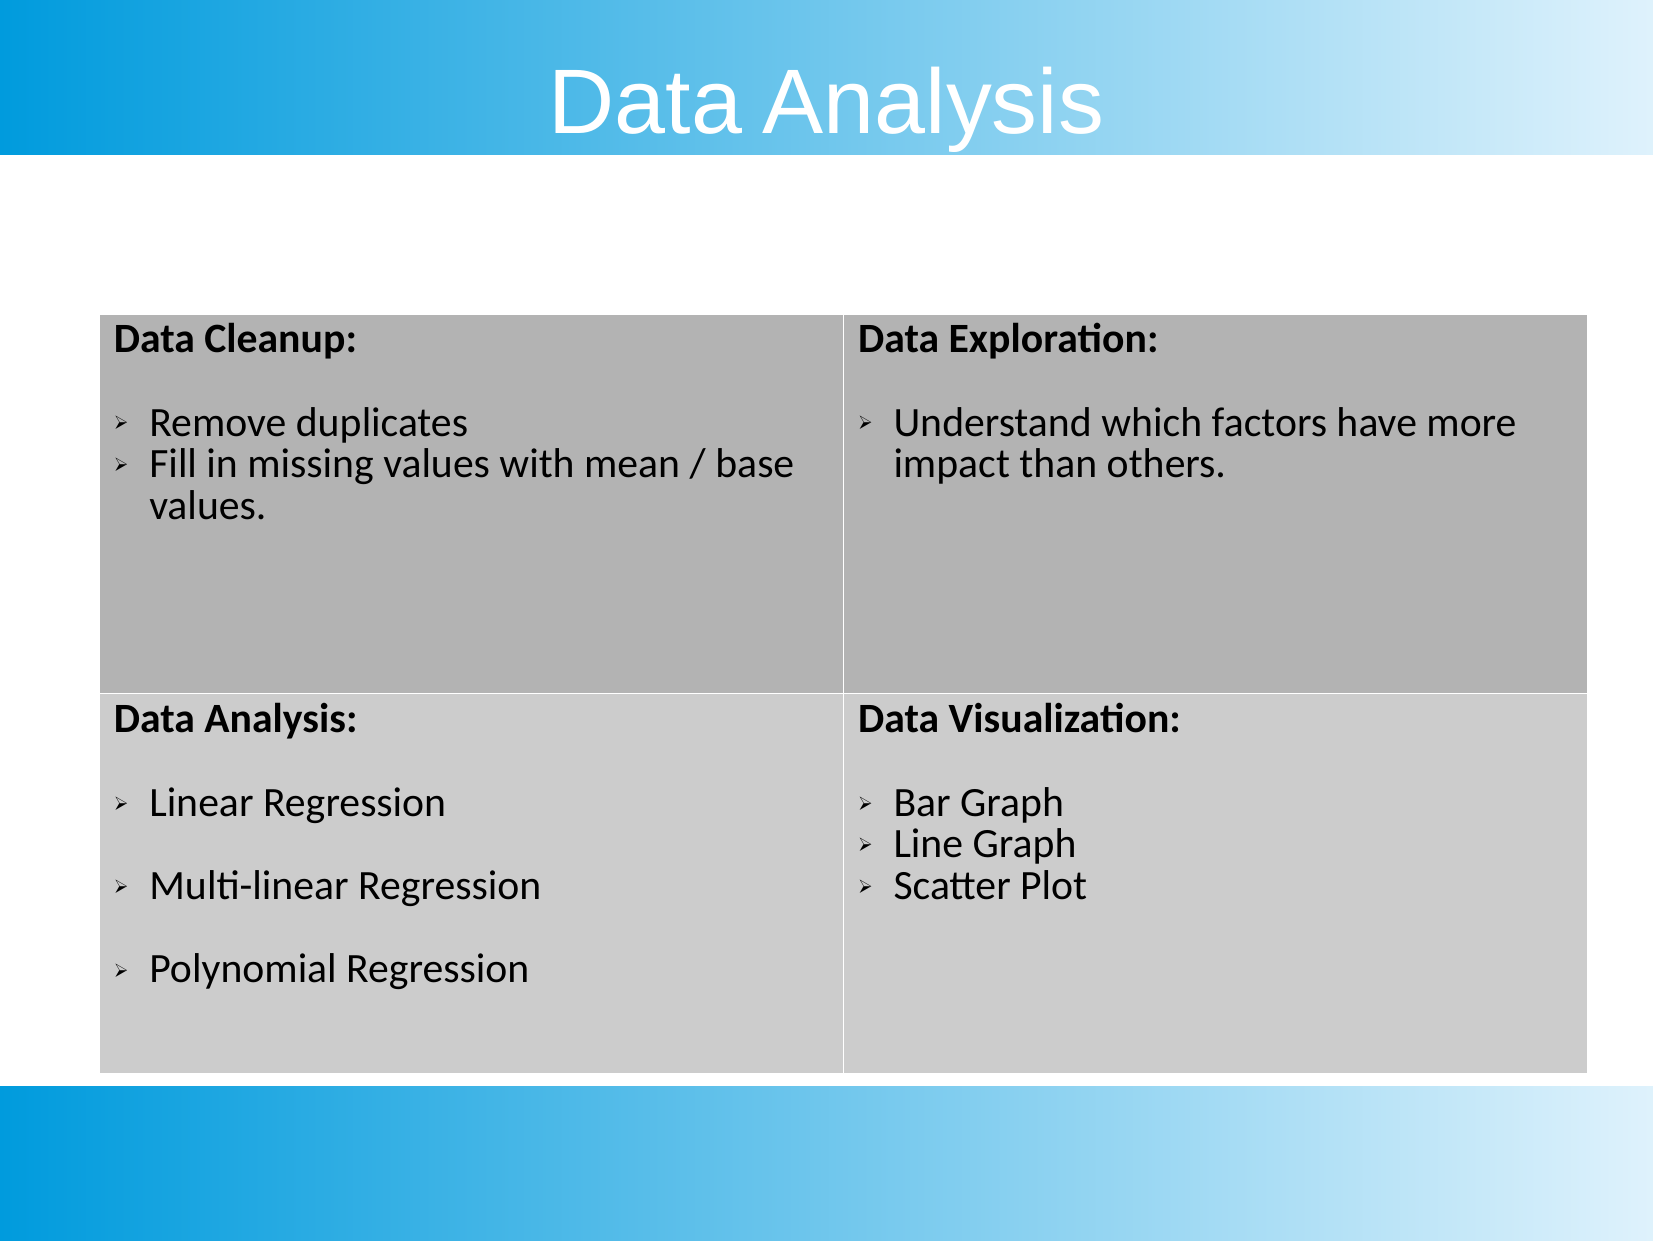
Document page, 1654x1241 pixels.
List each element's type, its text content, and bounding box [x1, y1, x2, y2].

title Data Analysis [82, 49, 1571, 155]
table_cell Data Visualization: Bar Graph Line Graph Scatter Plot [844, 694, 1587, 1073]
table_header Data Cleanup: Remove duplicates Fill in missing values with mean / base values. [100, 315, 843, 693]
table_header Data Exploration: Understand which factors have more impact than others. [844, 315, 1587, 693]
table_cell Data Analysis: Linear Regression Multi-linear Regression Polynomial Regression [100, 694, 843, 1073]
